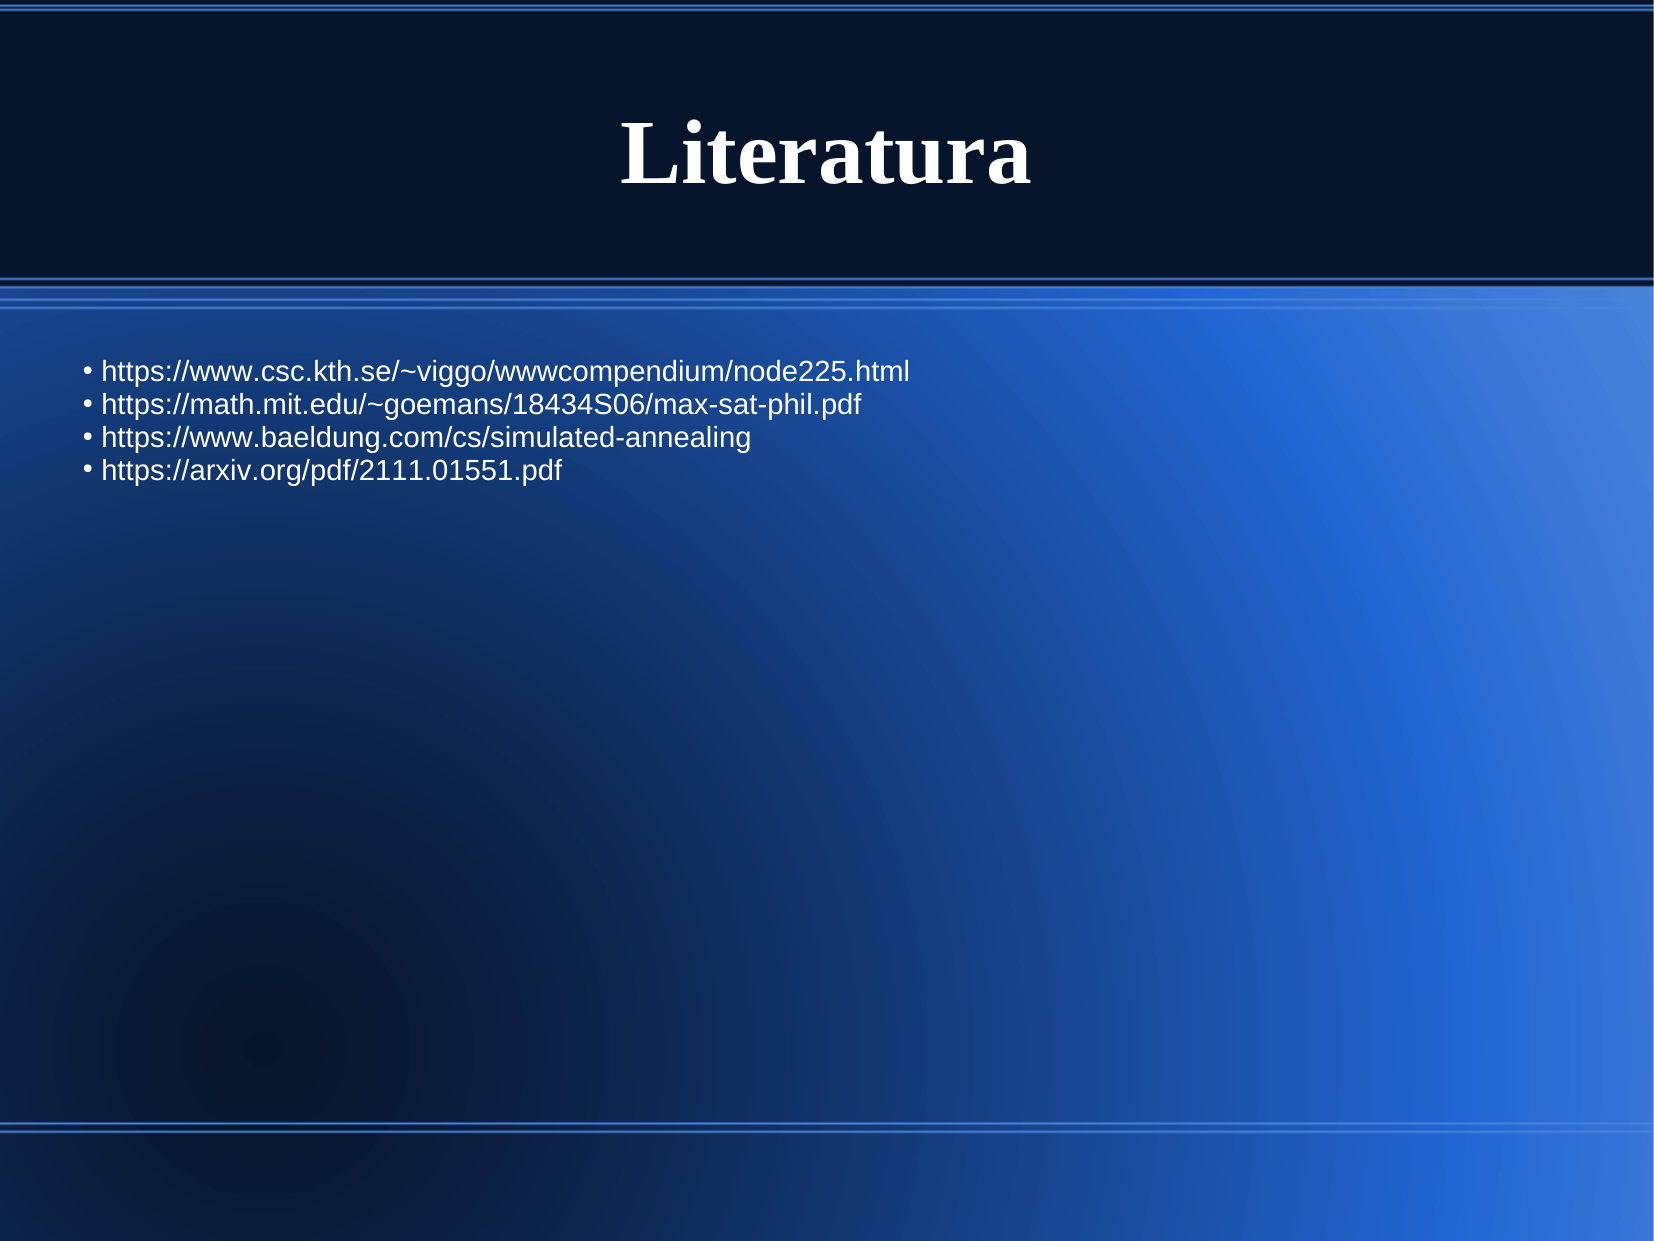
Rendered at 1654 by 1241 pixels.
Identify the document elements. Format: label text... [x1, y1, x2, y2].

subtitle https://www.csc.kth.se/~viggo/wwwcompendium/node225.html https://math.mit.edu/~goemans/18434S06/max-sat-phil.pdf https://www.baeldung.com/cs/simulated-annealing https://arxiv.org/pdf/2111.01551.pdf [82, 355, 1571, 1058]
picture [0, 0, 1654, 1241]
title Literatura [82, 49, 1571, 257]
